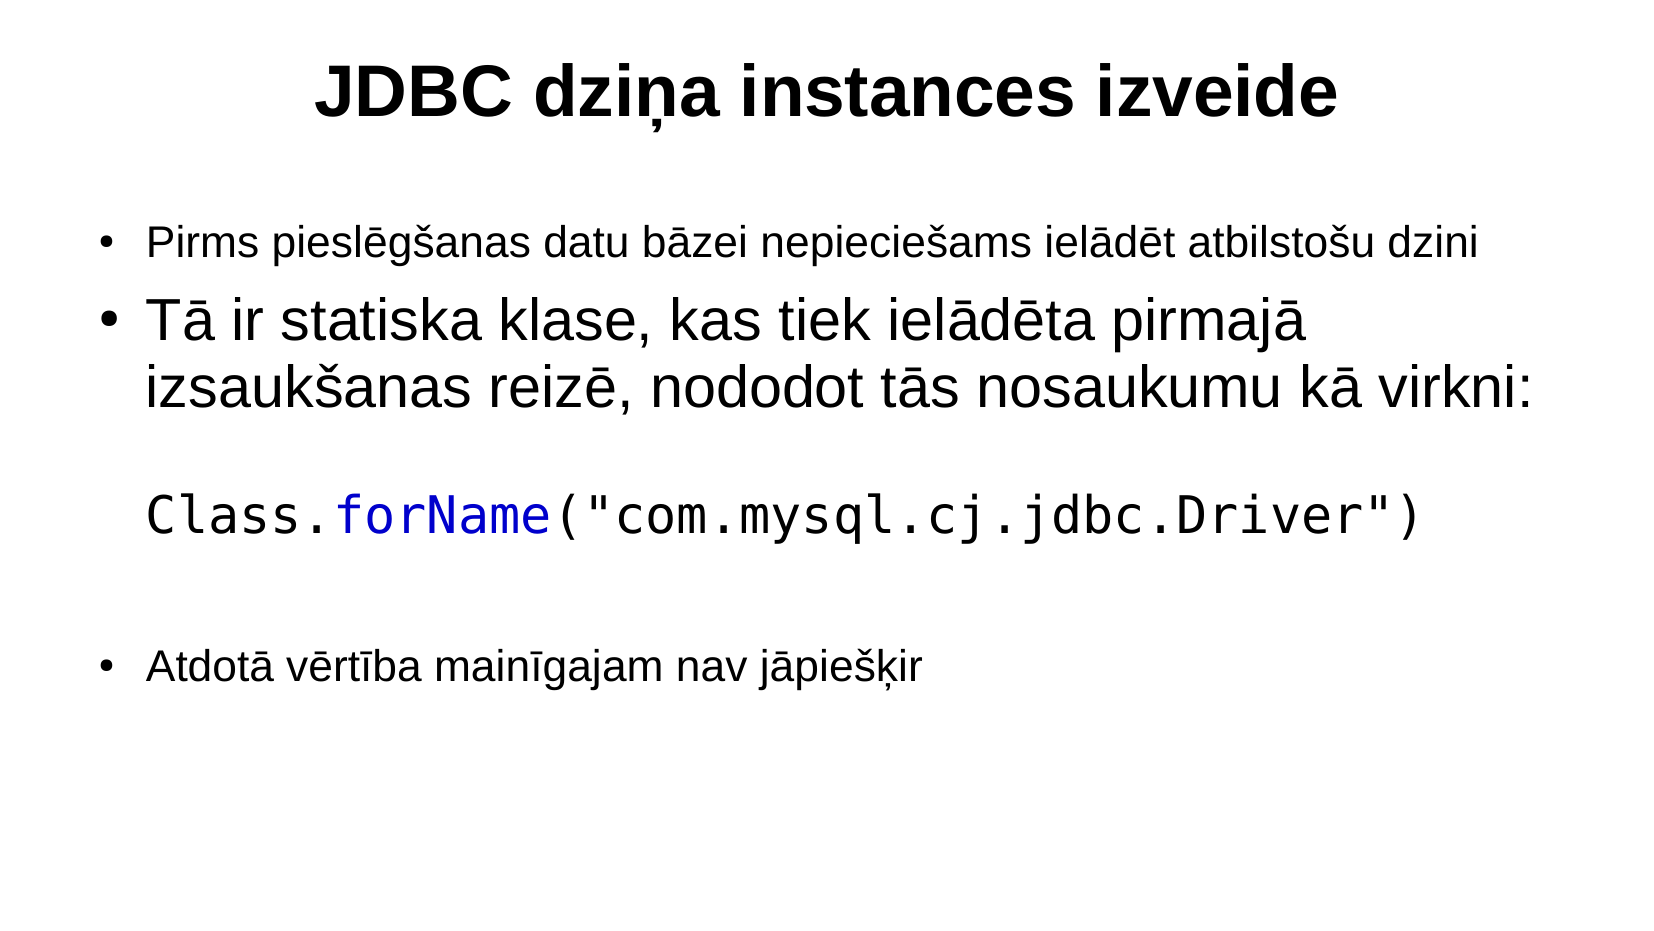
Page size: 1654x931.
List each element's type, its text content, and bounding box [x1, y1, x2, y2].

list Pirms pieslēgšanas datu bāzei nepieciešams ielādēt atbilstošu dzini Tā ir statiska klase, kas tiek ielādēta pirmajā izsaukšanas reizē, nododot tās nosaukumu kā virkni: Class.forName("com.mysql.cj.jdbc.Driver") Atdotā vērtība mainīgajam nav jāpiešķir [82, 217, 1538, 758]
title JDBC dziņa instances izveide [82, 9, 1571, 174]
